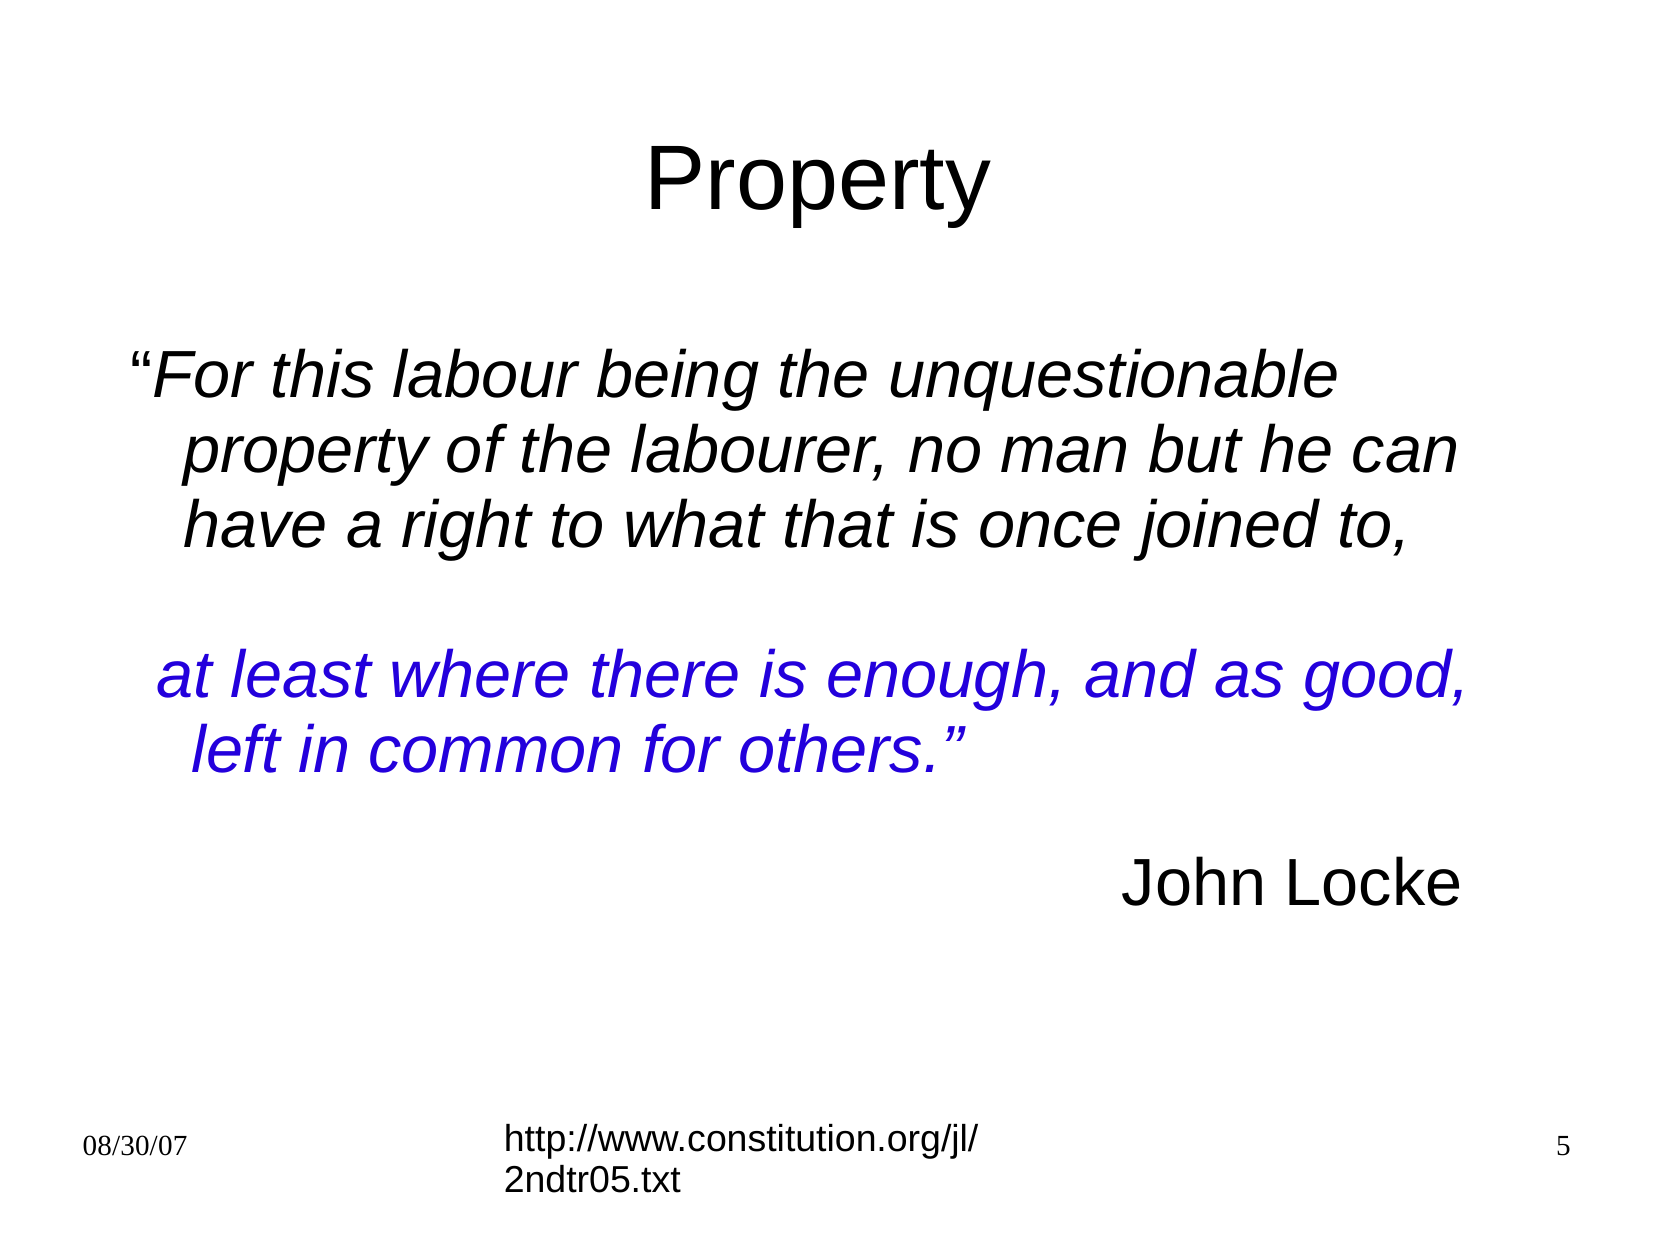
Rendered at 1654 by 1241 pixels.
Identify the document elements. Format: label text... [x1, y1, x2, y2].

text_box http://www.constitution.org/jl/2ndtr05.txt [489, 1109, 1168, 1167]
title Property [86, 82, 1576, 275]
list at least where there is enough, and as good, left in common for others.” [120, 637, 1546, 826]
list “For this labour being the unquestionable property of the labourer, no man but he can have a right to what that is once joined to, John Locke [112, 337, 1538, 1013]
